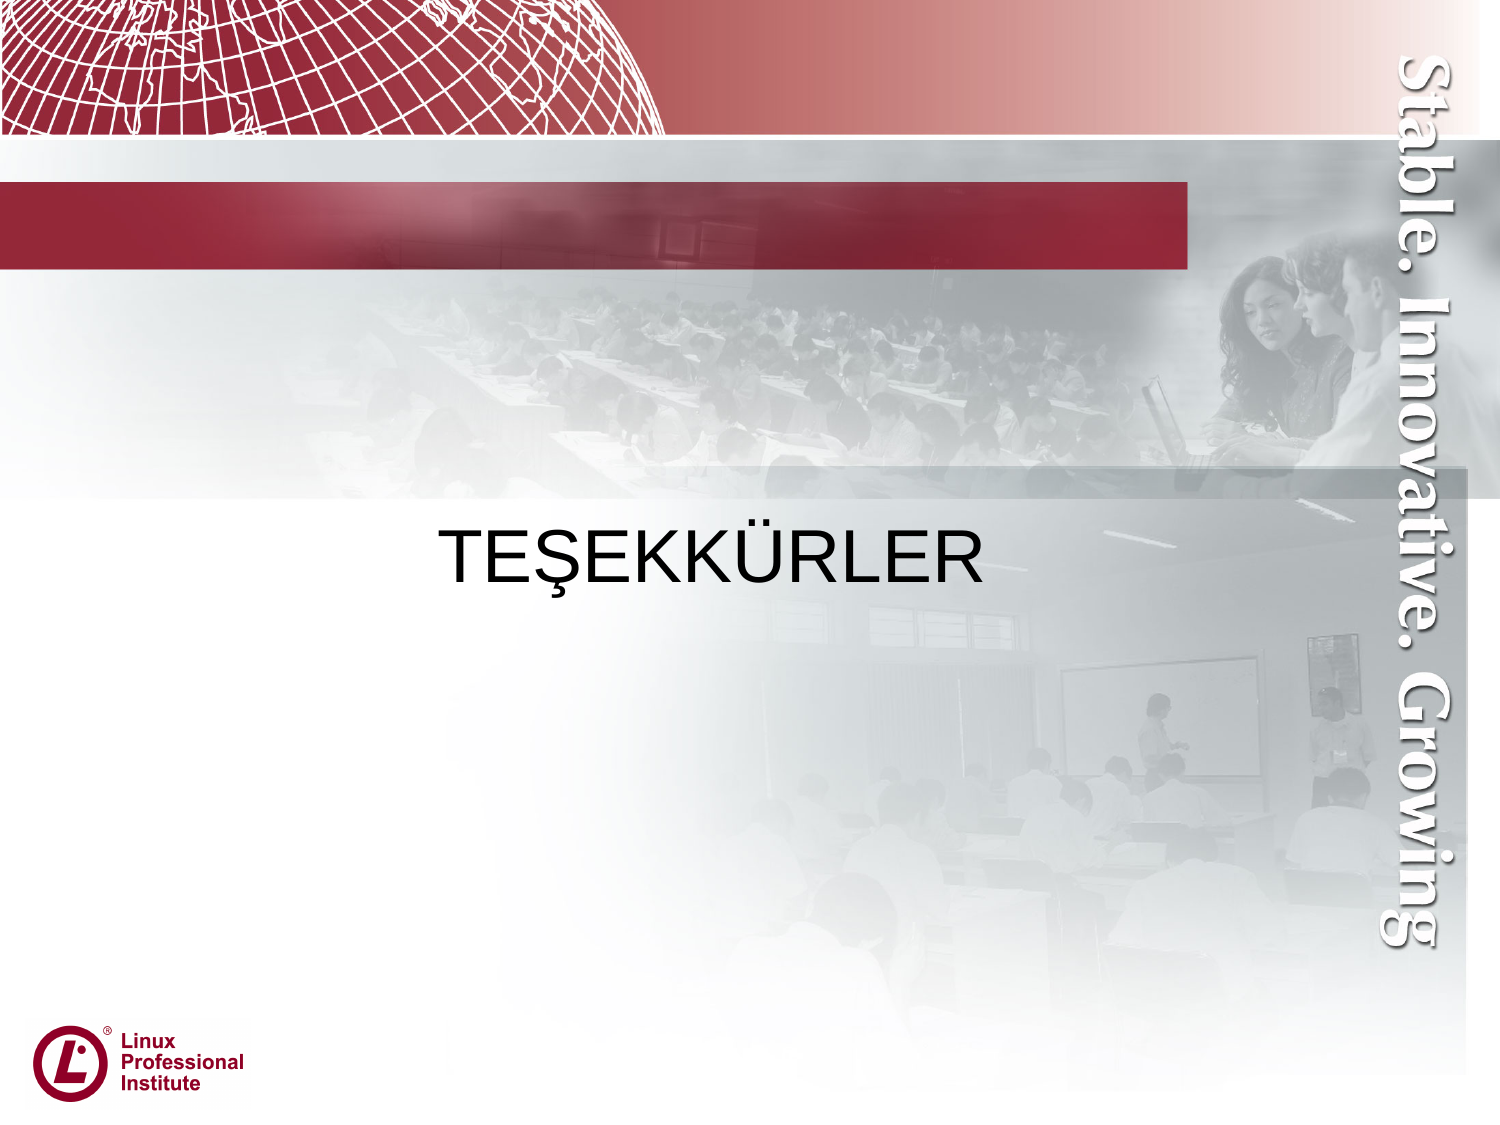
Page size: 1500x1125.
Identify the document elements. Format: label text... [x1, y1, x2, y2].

text_box TEŞEKKÜRLER [182, 512, 1243, 704]
picture [0, 0, 1500, 1113]
